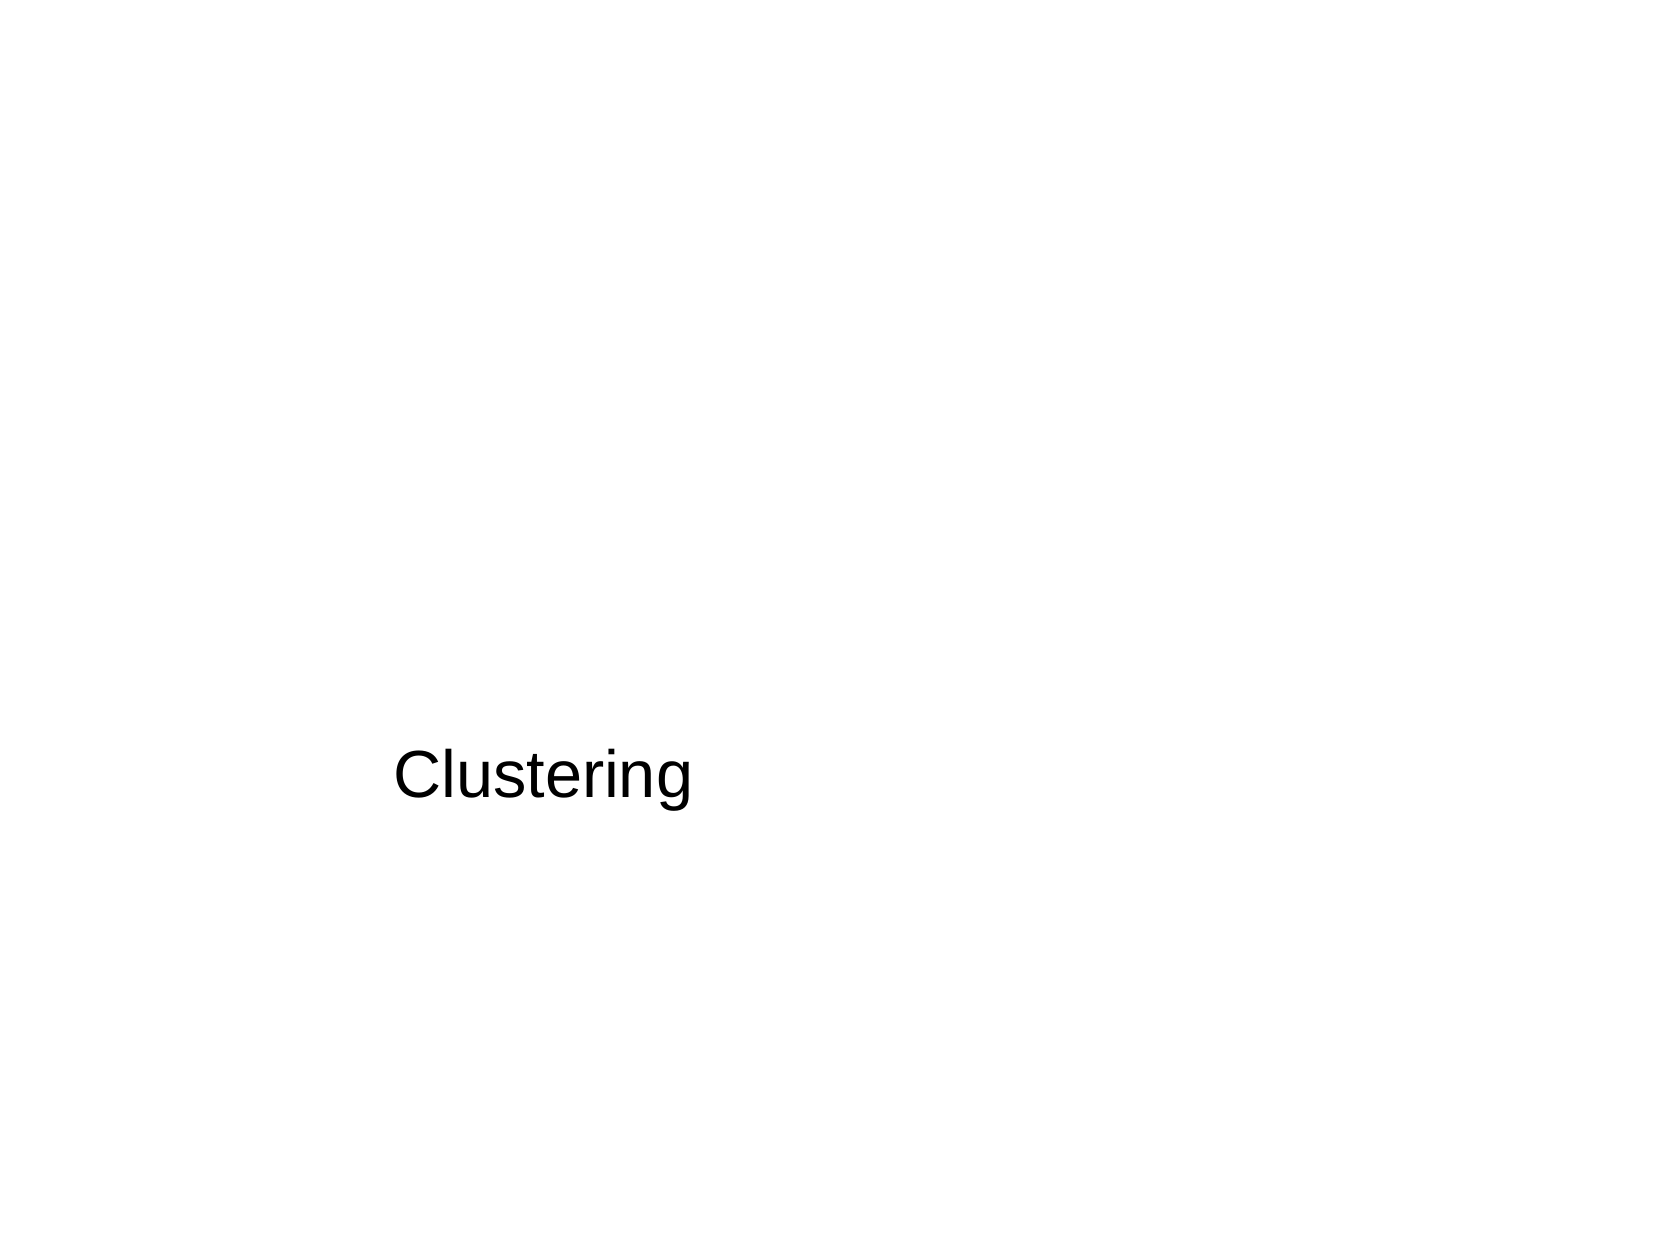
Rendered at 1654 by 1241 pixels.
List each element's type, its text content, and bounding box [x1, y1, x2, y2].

subtitle Clustering [0, 251, 1288, 1241]
